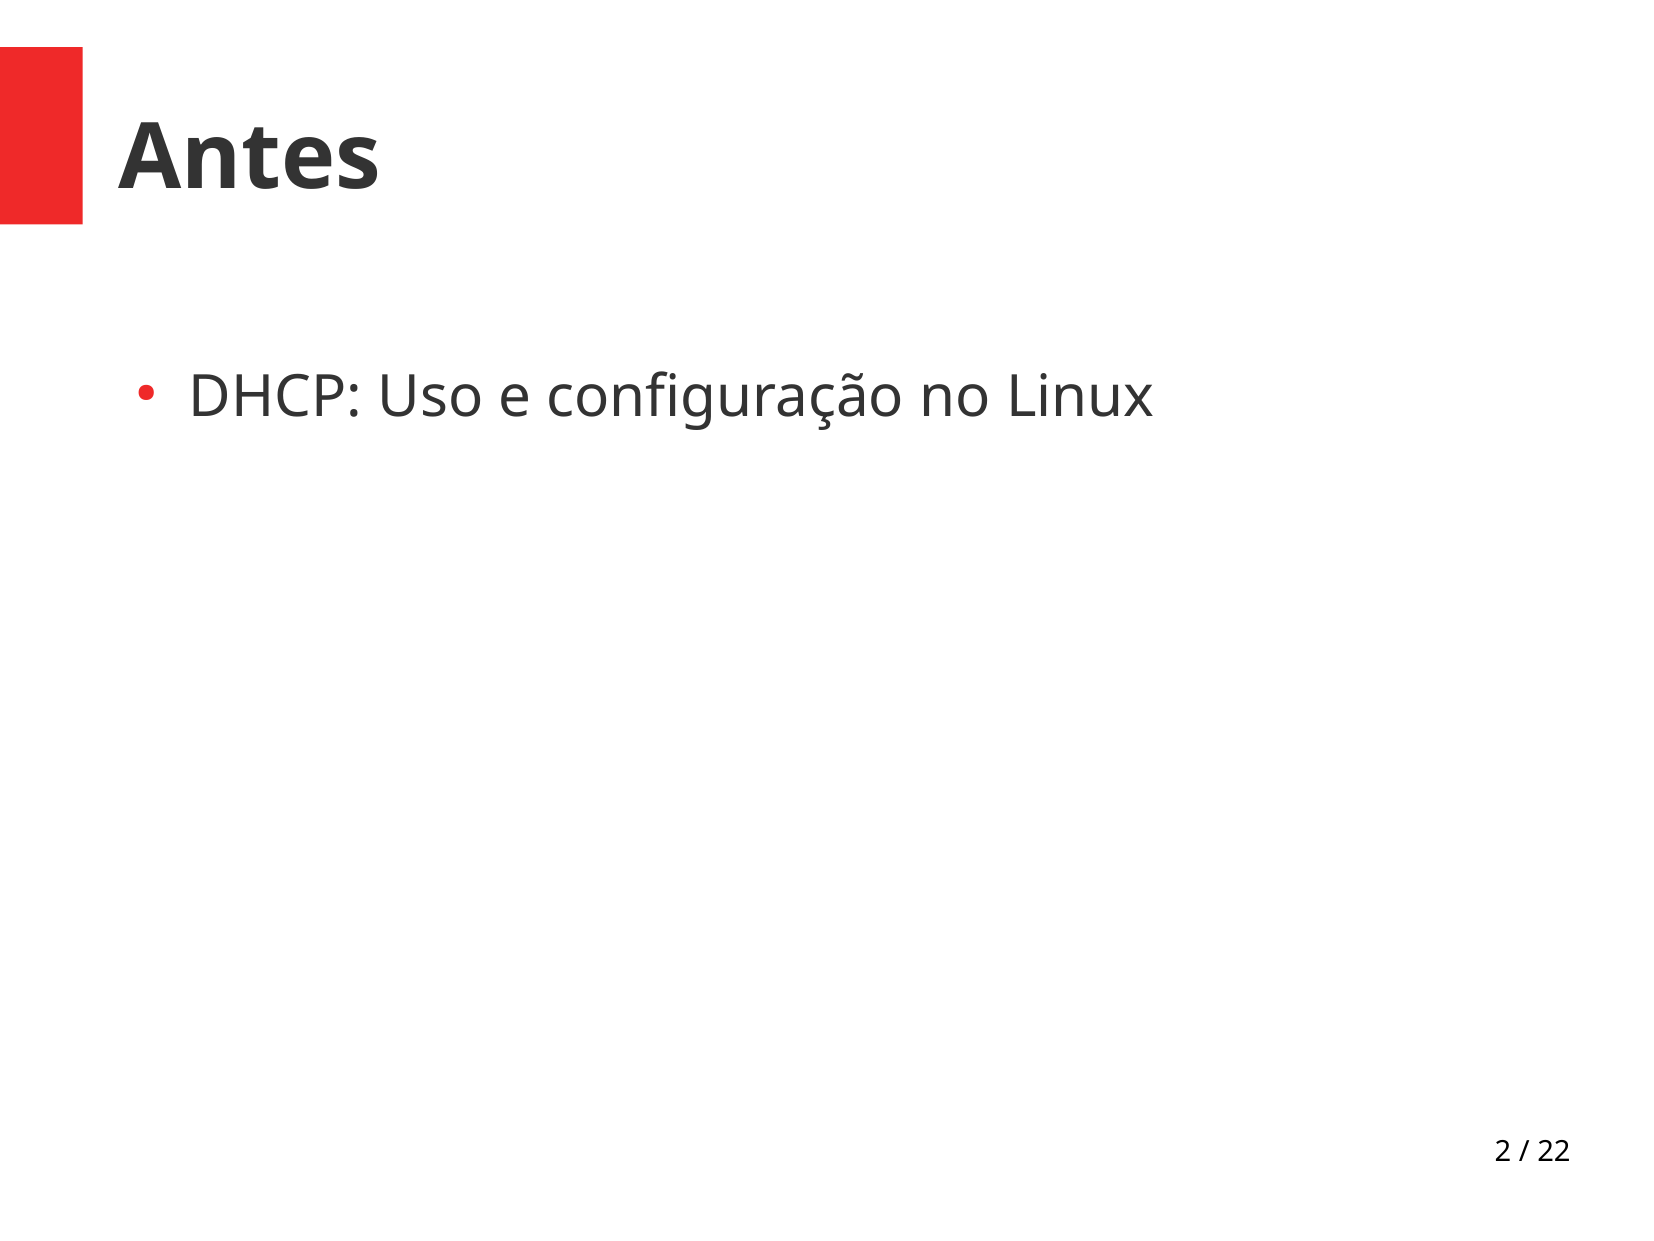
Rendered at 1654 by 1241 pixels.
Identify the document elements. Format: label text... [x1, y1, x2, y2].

list DHCP: Uso e configuração no Linux [118, 354, 1536, 1074]
title Antes [118, 49, 1571, 257]
